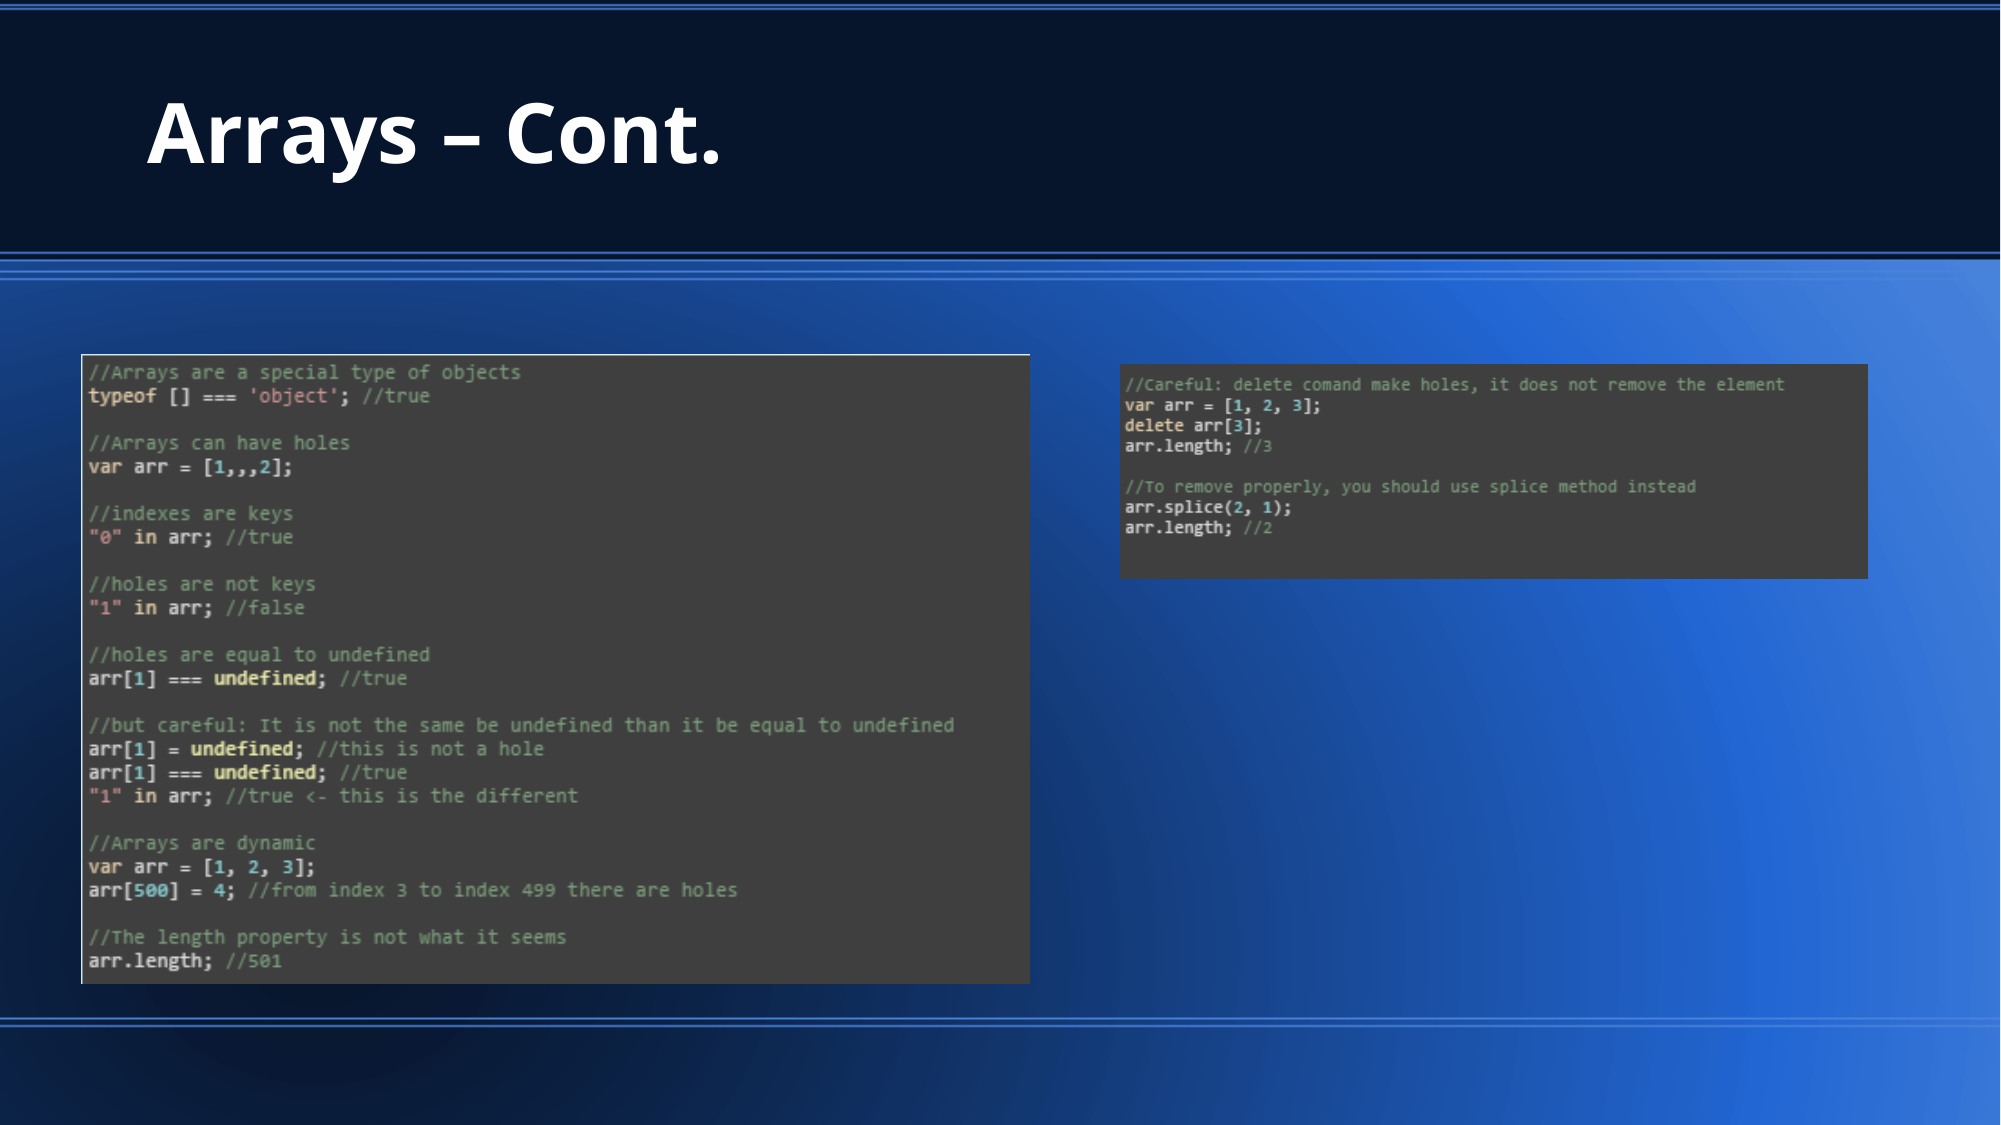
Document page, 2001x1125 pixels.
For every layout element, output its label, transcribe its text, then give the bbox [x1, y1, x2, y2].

picture [0, 0, 2001, 1125]
title Arrays – Cont. [132, 73, 1868, 233]
